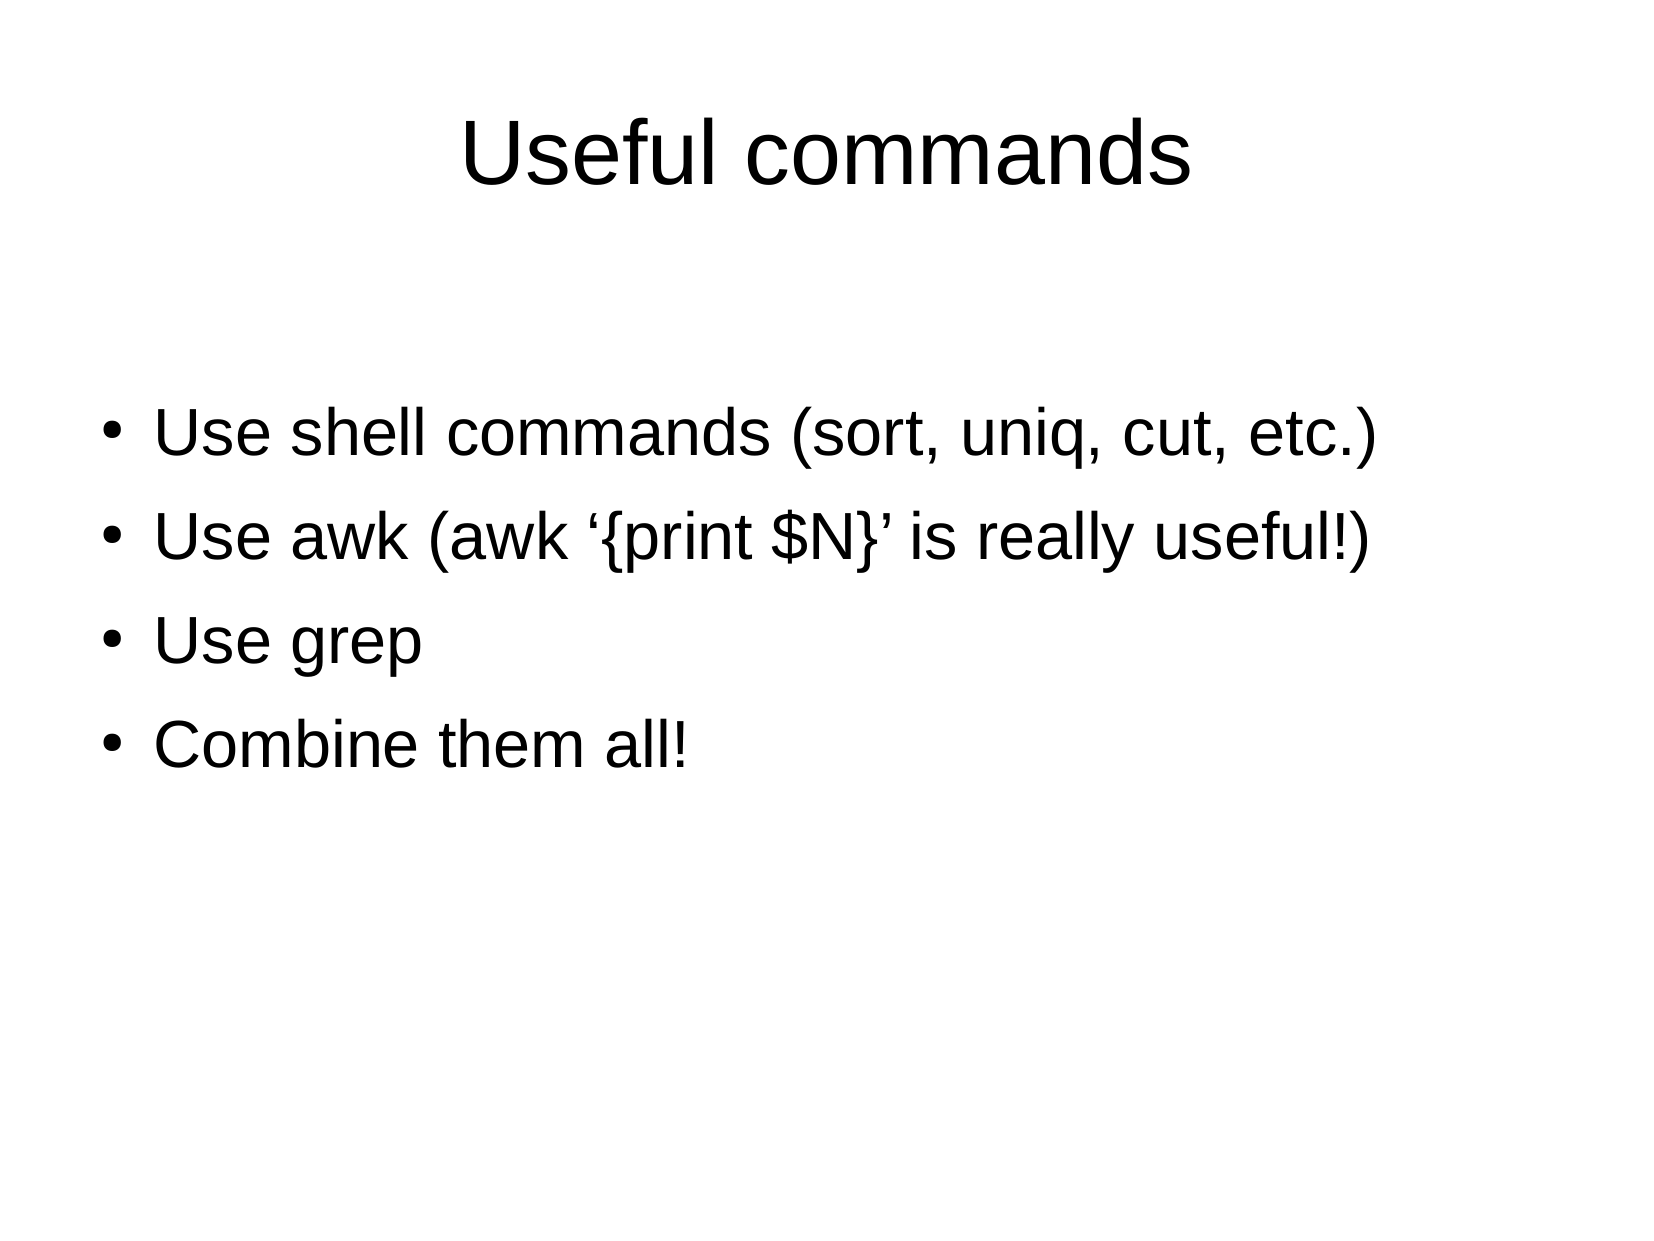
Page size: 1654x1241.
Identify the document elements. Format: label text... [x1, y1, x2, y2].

title Useful commands [82, 49, 1571, 257]
list Use shell commands (sort, uniq, cut, etc.) Use awk (awk ‘{print $N}’ is really useful!) Use grep Combine them all! [82, 290, 1571, 1010]
